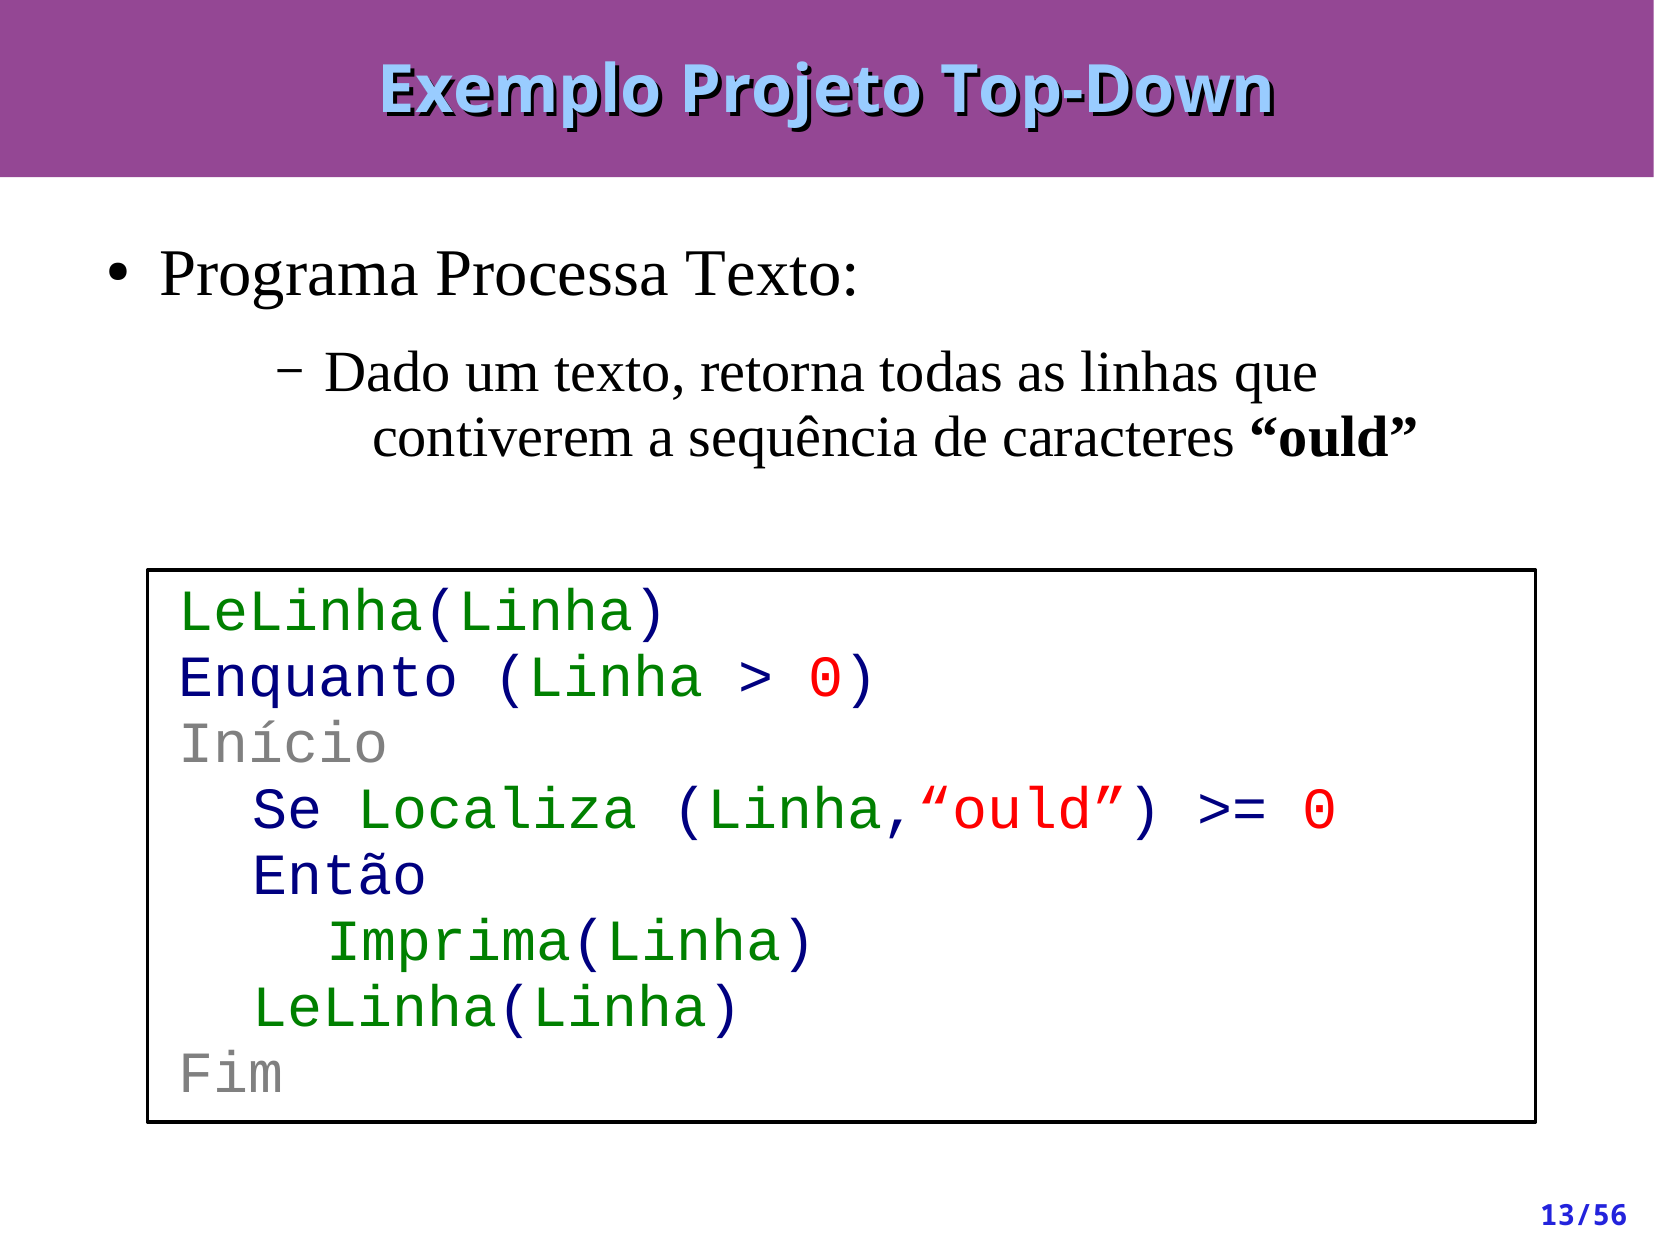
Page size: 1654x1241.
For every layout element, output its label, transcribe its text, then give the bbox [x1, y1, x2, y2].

text_box LeLinha(Linha) Enquanto (Linha > 0) Início Se Localiza (Linha,“ould”) >= 0 Então Imprima(Linha) LeLinha(Linha) Fim [147, 570, 1536, 1123]
list Programa Processa Texto: Dado um texto, retorna todas as linhas que contiverem a sequência de caracteres “ould” [88, 236, 1577, 1055]
title Exemplo Projeto Top-Down [82, 0, 1571, 176]
